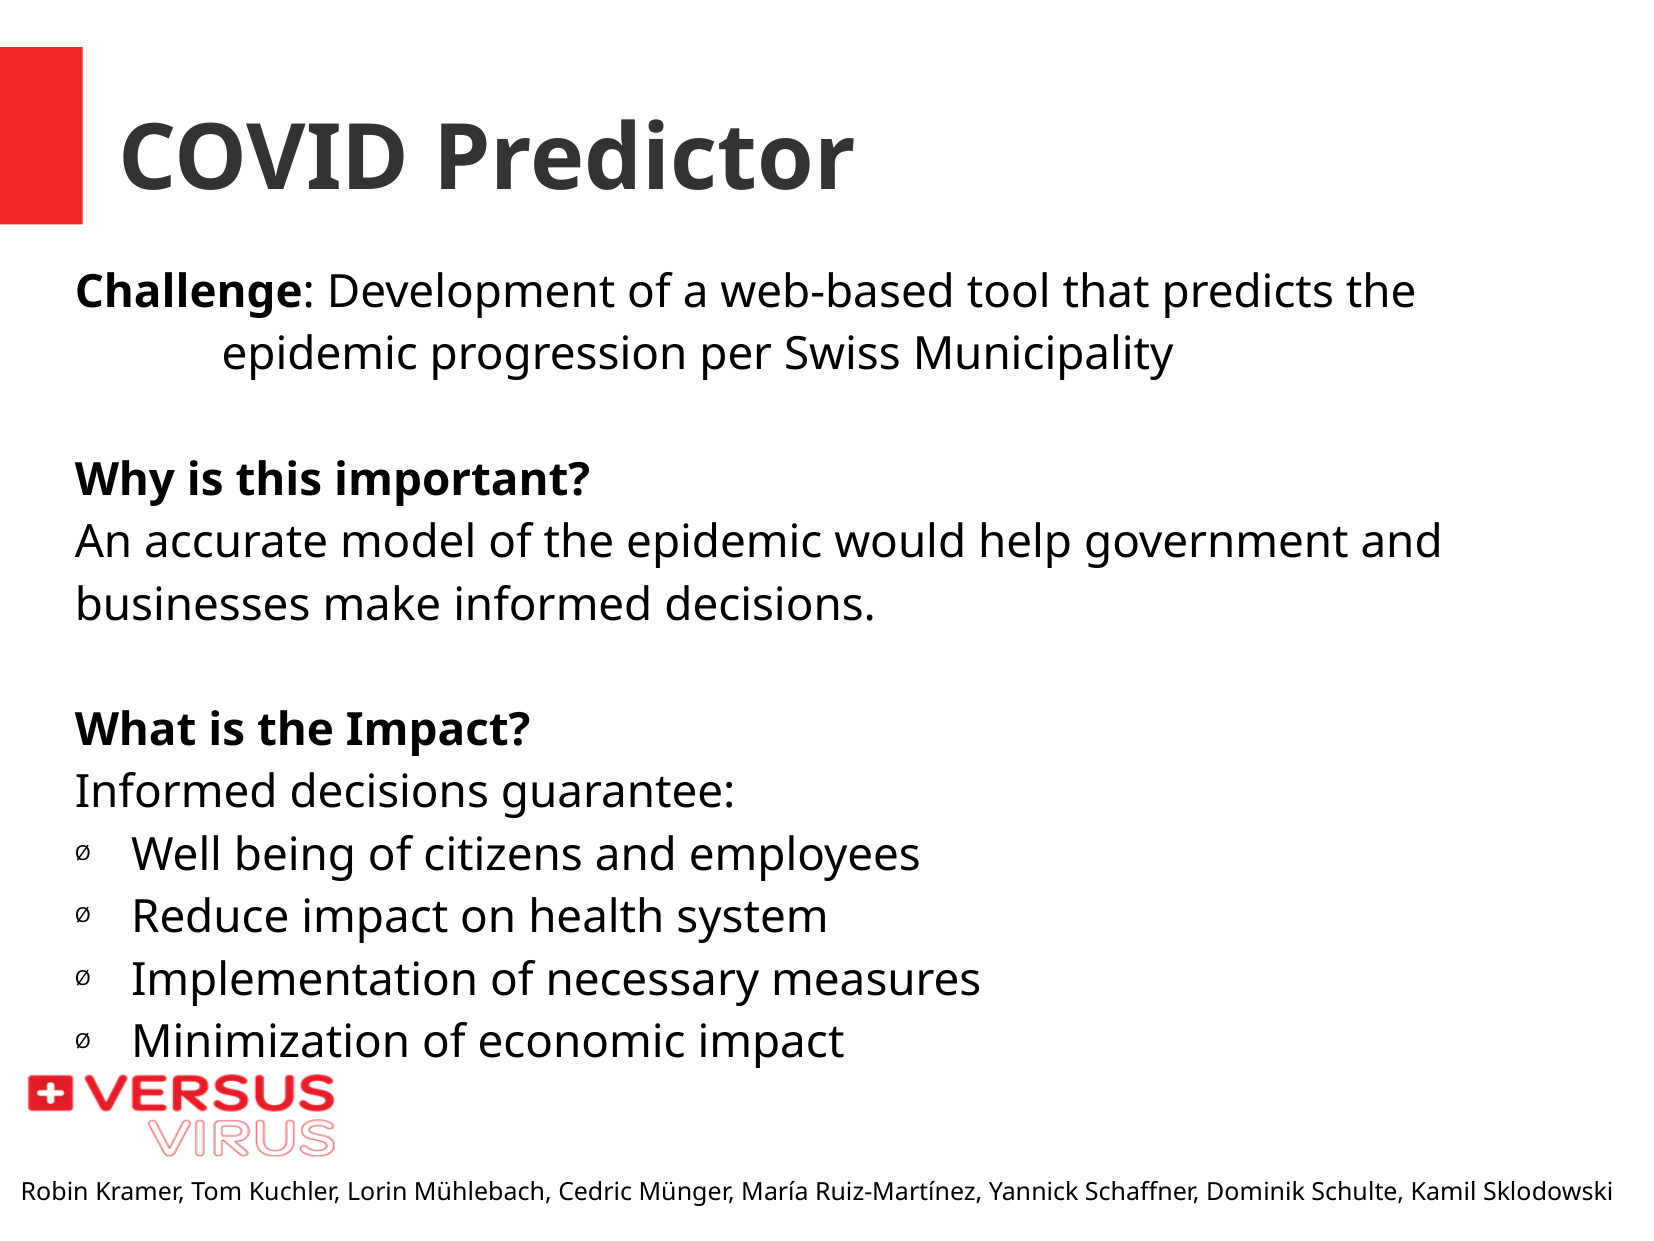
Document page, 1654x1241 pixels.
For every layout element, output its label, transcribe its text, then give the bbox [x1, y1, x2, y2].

title COVID Predictor [118, 49, 1571, 251]
text_box Robin Kramer, Tom Kuchler, Lorin Mühlebach, Cedric Münger, María Ruiz-Martínez, Yannick Schaffner, Dominik Schulte, Kamil Sklodowski [11, 1175, 1632, 1223]
text_box Challenge: Development of a web-based tool that predicts the epidemic progression per Swiss Municipality Why is this important? An accurate model of the epidemic would help government and businesses make informed decisions. What is the Impact? Informed decisions guarantee: Well being of citizens and employees Reduce impact on health system Implementation of necessary measures Minimization of economic impact [60, 251, 1595, 1001]
